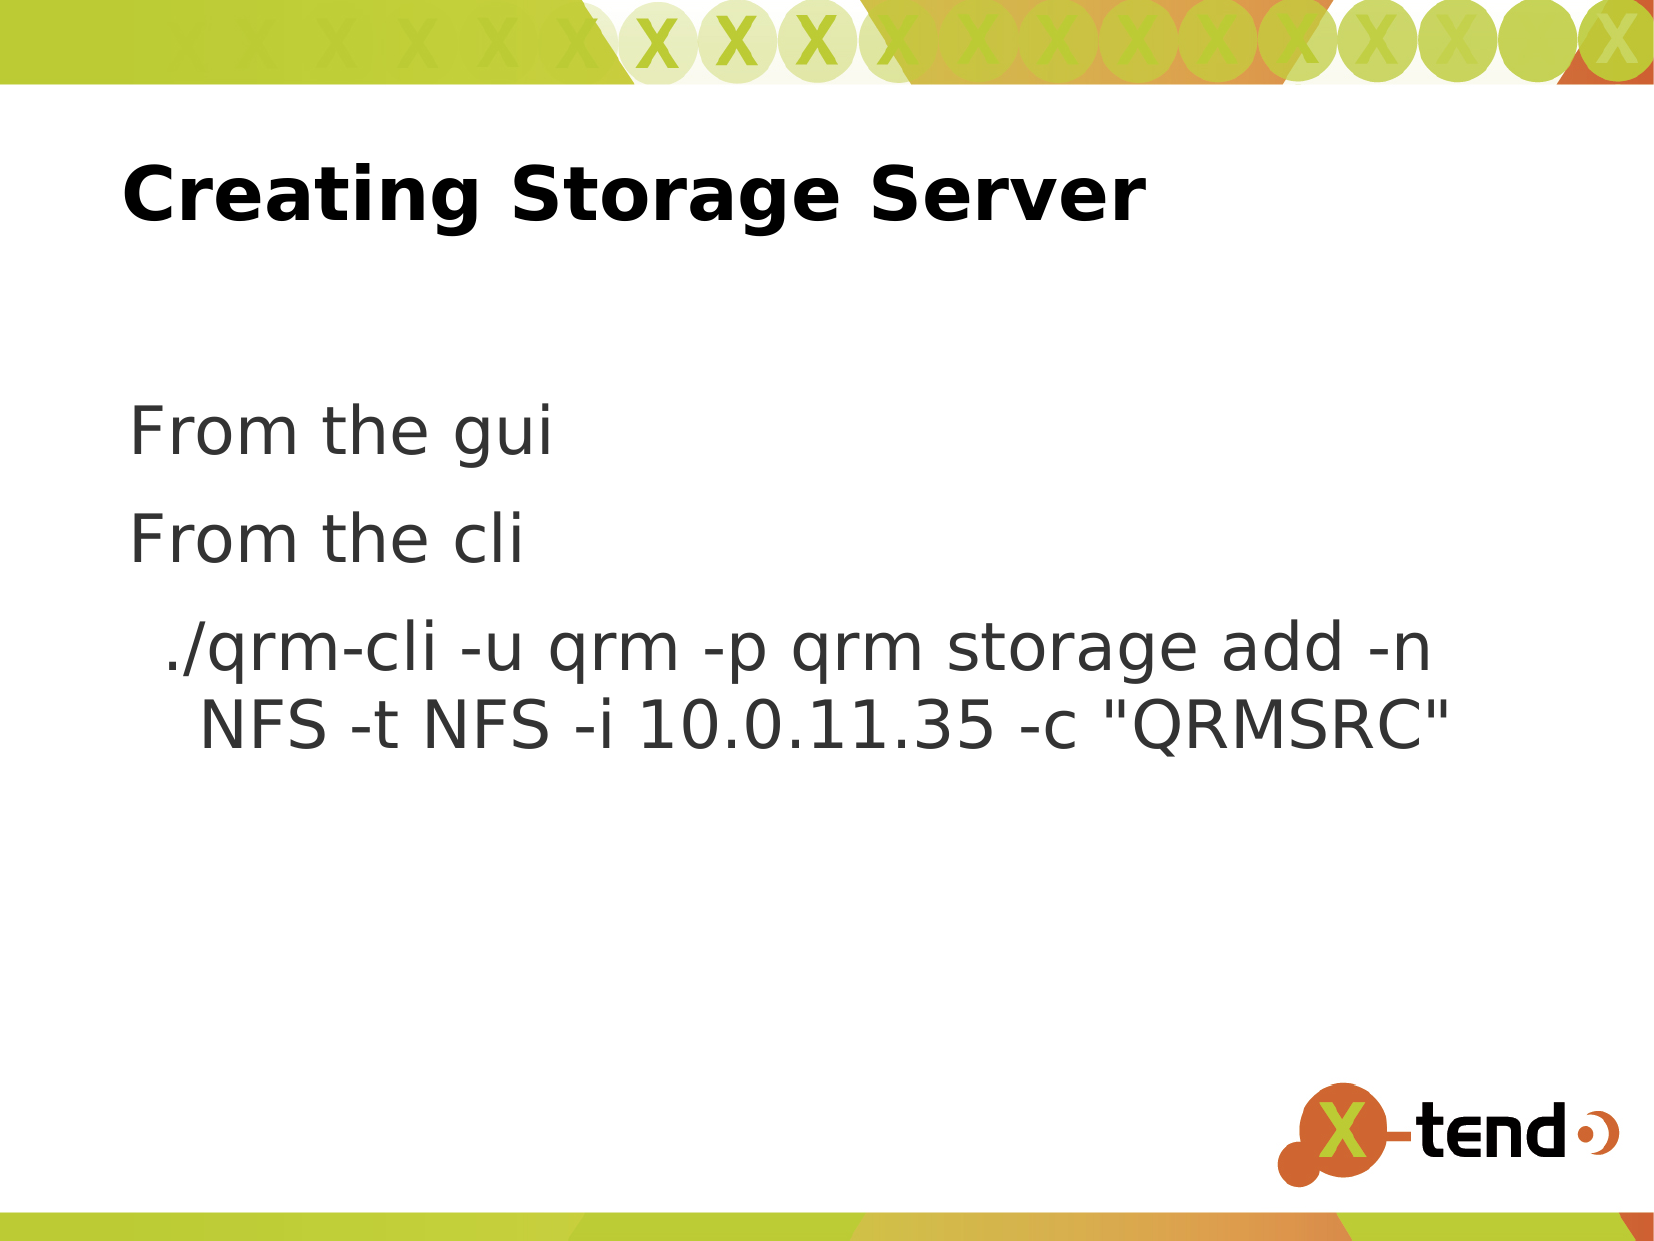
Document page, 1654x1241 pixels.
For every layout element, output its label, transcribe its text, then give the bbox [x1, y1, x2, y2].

picture [0, 0, 1654, 1241]
title Creating Storage Server [121, 91, 1534, 299]
text_box From the gui From the cli ./qrm-cli -u qrm -p qrm storage add -n NFS -t NFS -i 10.0.11.35 -c "QRMSRC" [127, 392, 1554, 1181]
